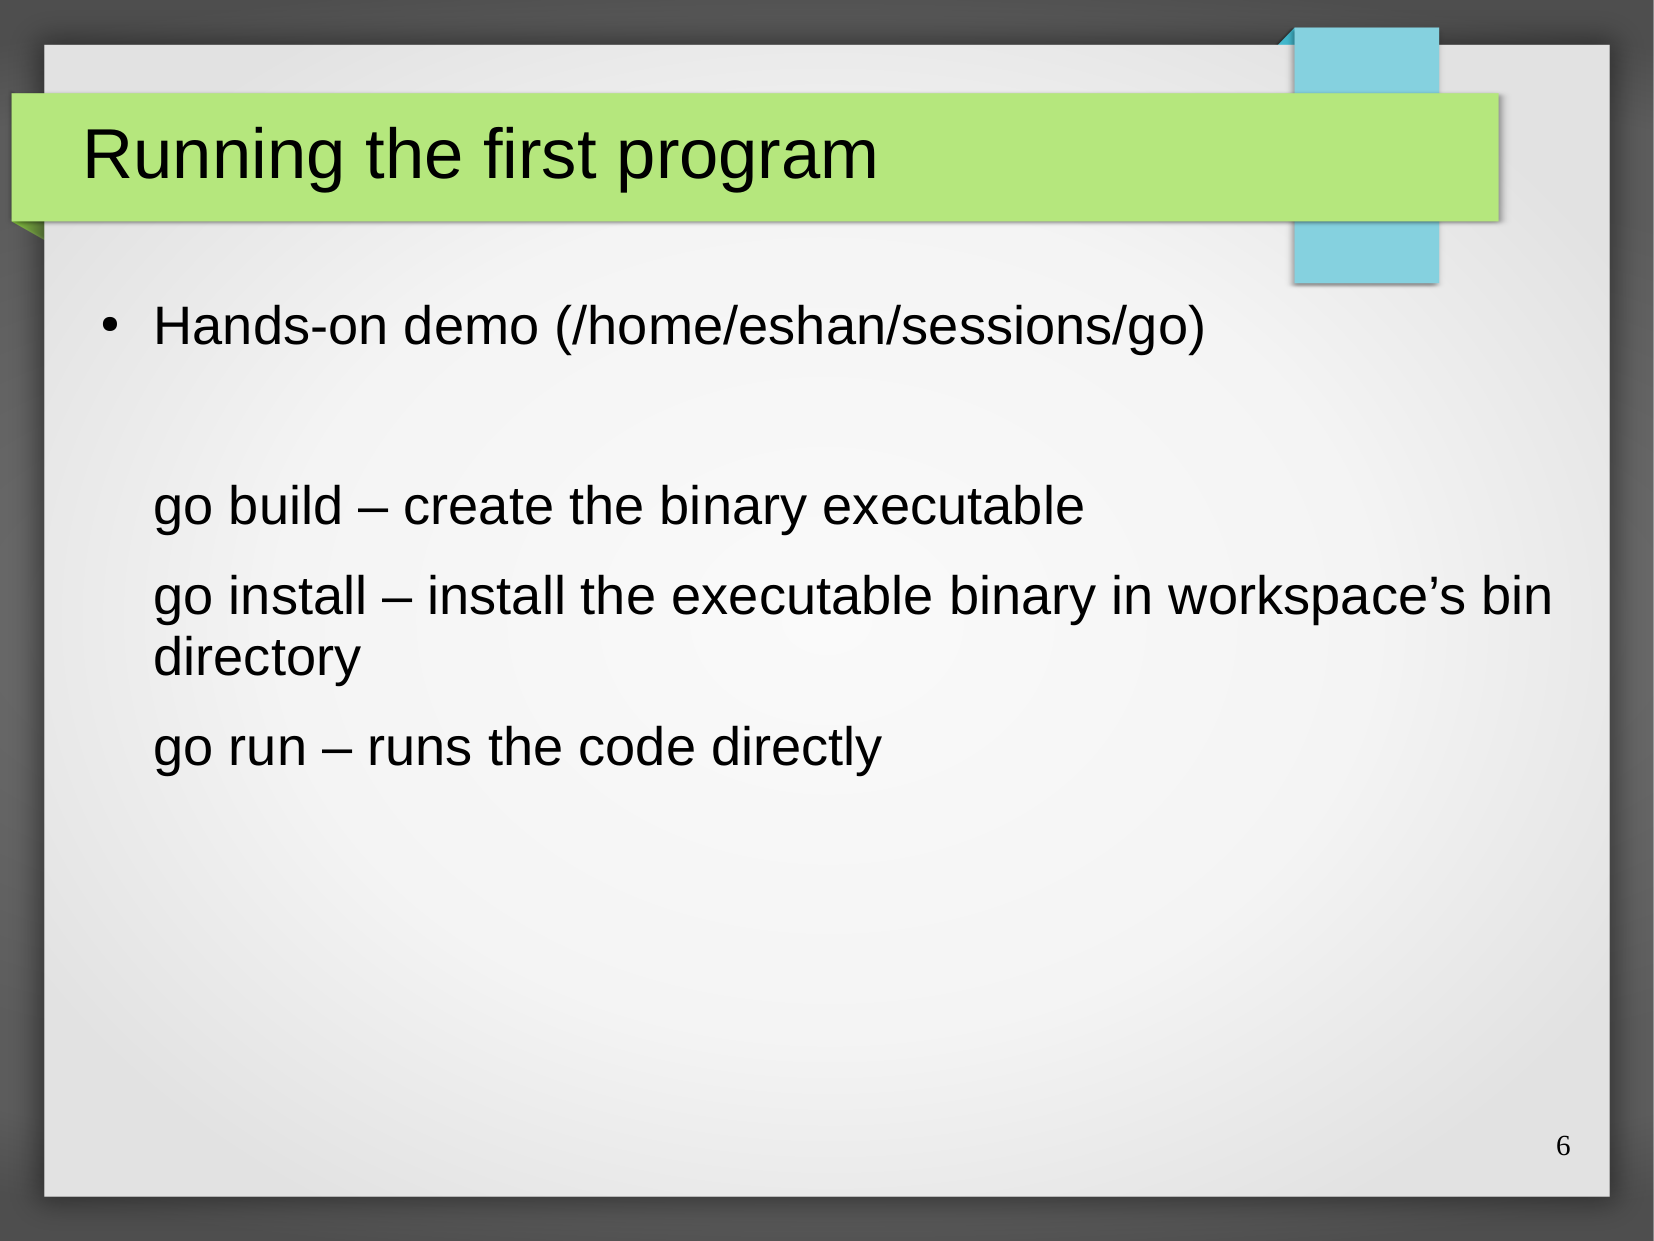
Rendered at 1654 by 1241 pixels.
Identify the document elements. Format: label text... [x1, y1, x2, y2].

picture [0, 0, 1654, 1241]
title Running the first program [82, 94, 1264, 213]
list Hands-on demo (/home/eshan/sessions/go) go build – create the binary executable go install – install the executable binary in workspace’s bin directory go run – runs the code directly [82, 295, 1571, 1015]
